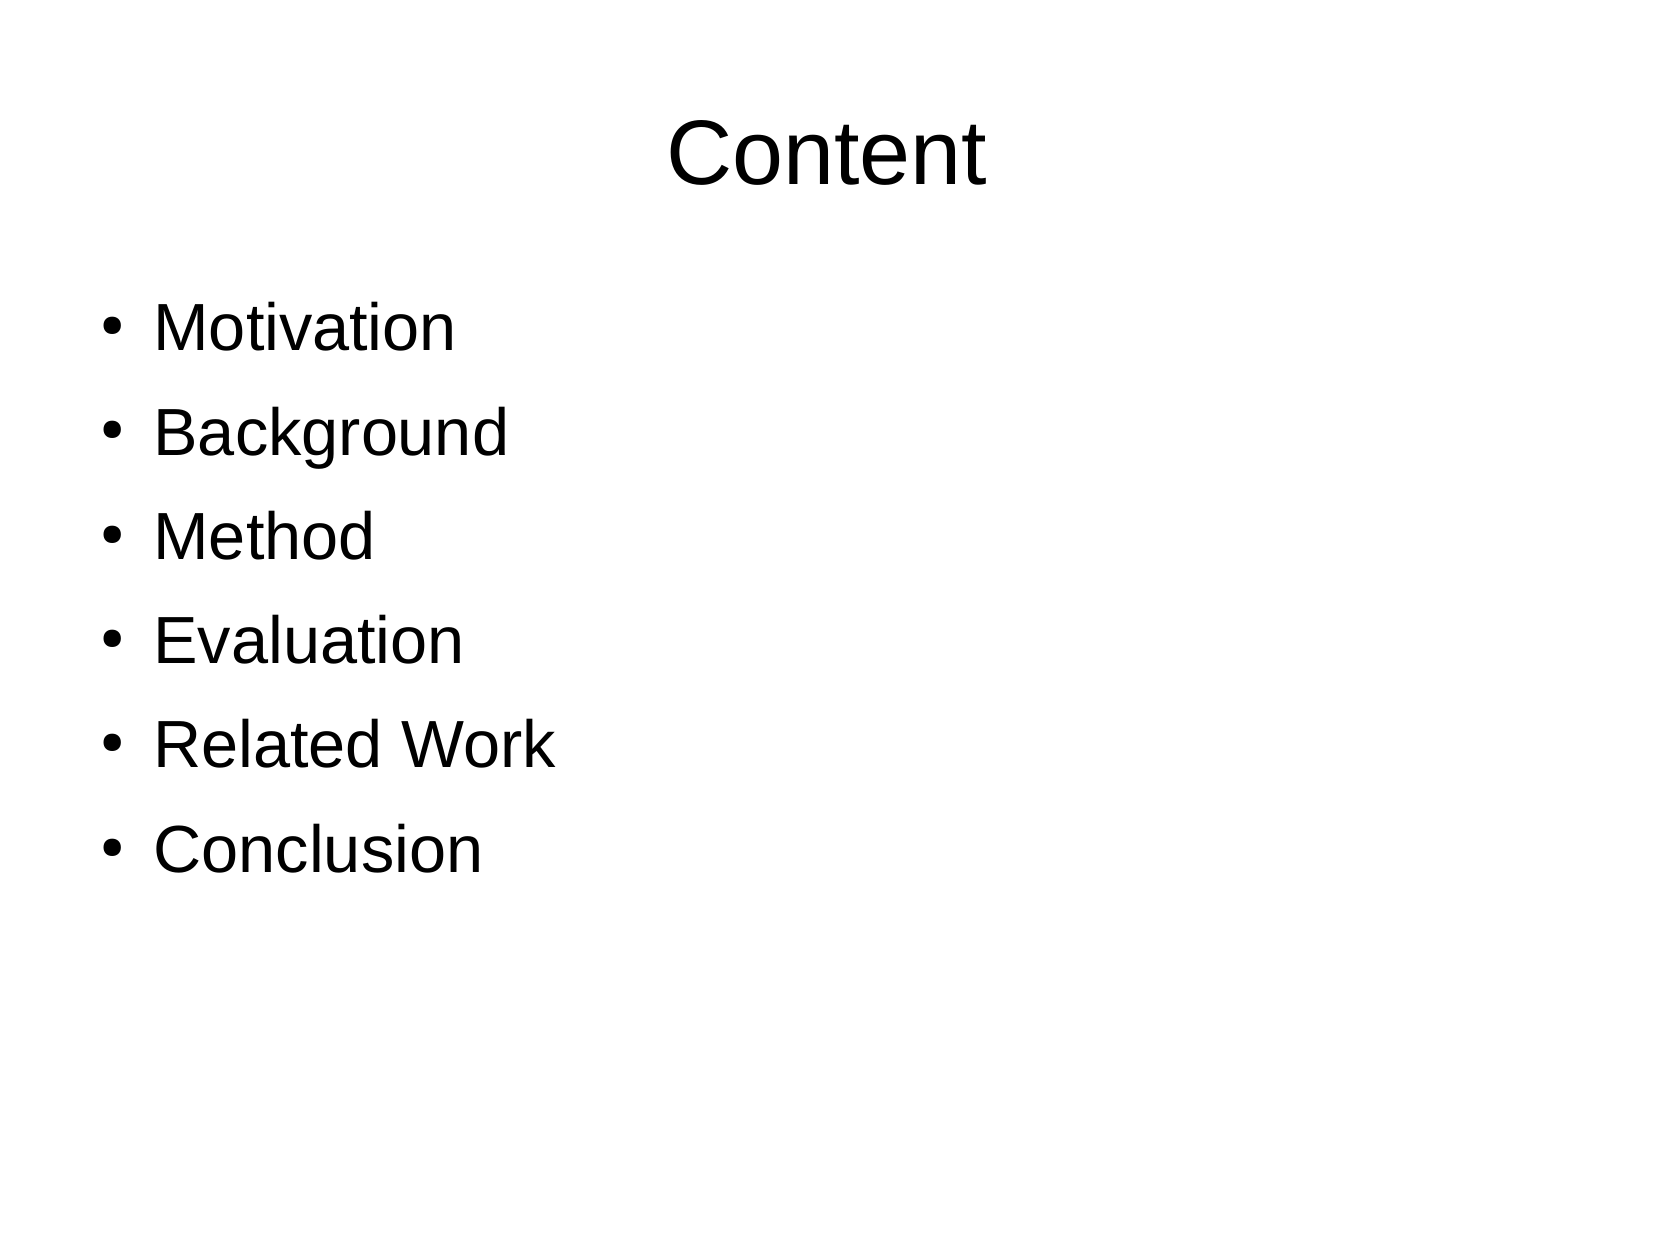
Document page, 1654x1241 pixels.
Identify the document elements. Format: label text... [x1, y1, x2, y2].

list Motivation Background Method Evaluation Related Work Conclusion [82, 290, 1571, 1010]
title Content [82, 49, 1571, 257]
